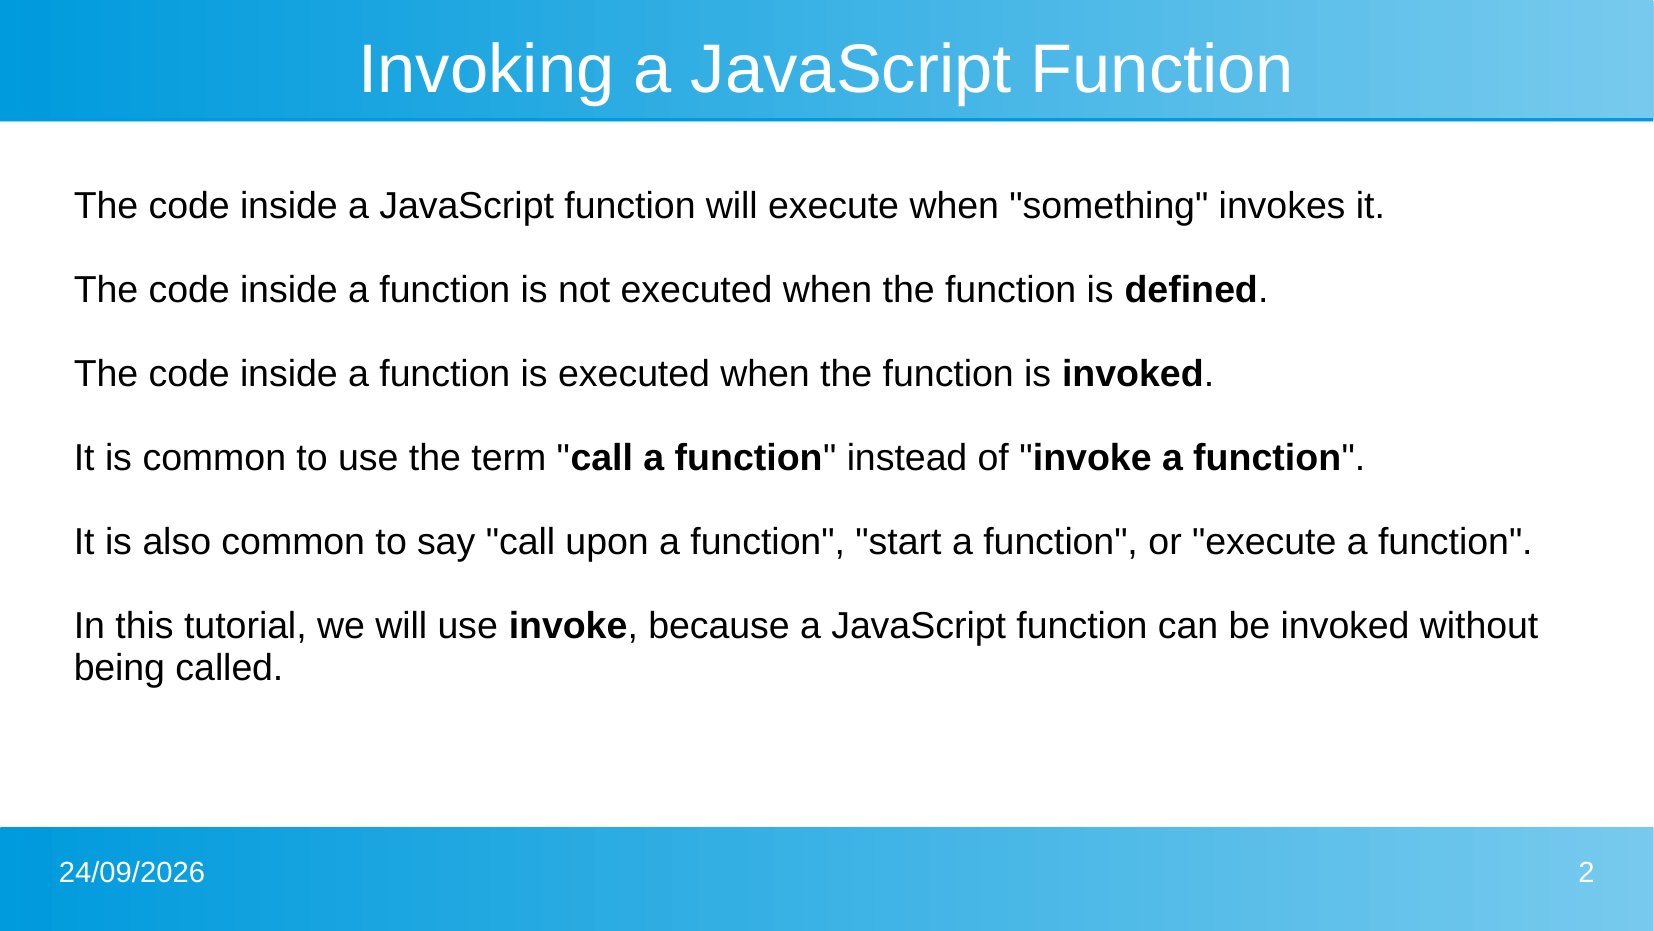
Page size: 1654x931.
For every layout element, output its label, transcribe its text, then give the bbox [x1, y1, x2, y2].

title Invoking a JavaScript Function [59, 29, 1595, 108]
text_box The code inside a JavaScript function will execute when "something" invokes it. The code inside a function is not executed when the function is defined. The code inside a function is executed when the function is invoked. It is common to use the term "call a function" instead of "invoke a function". It is also common to say "call upon a function", "start a function", or "execute a function". In this tutorial, we will use invoke, because a JavaScript function can be invoked without being called. [59, 177, 1565, 696]
